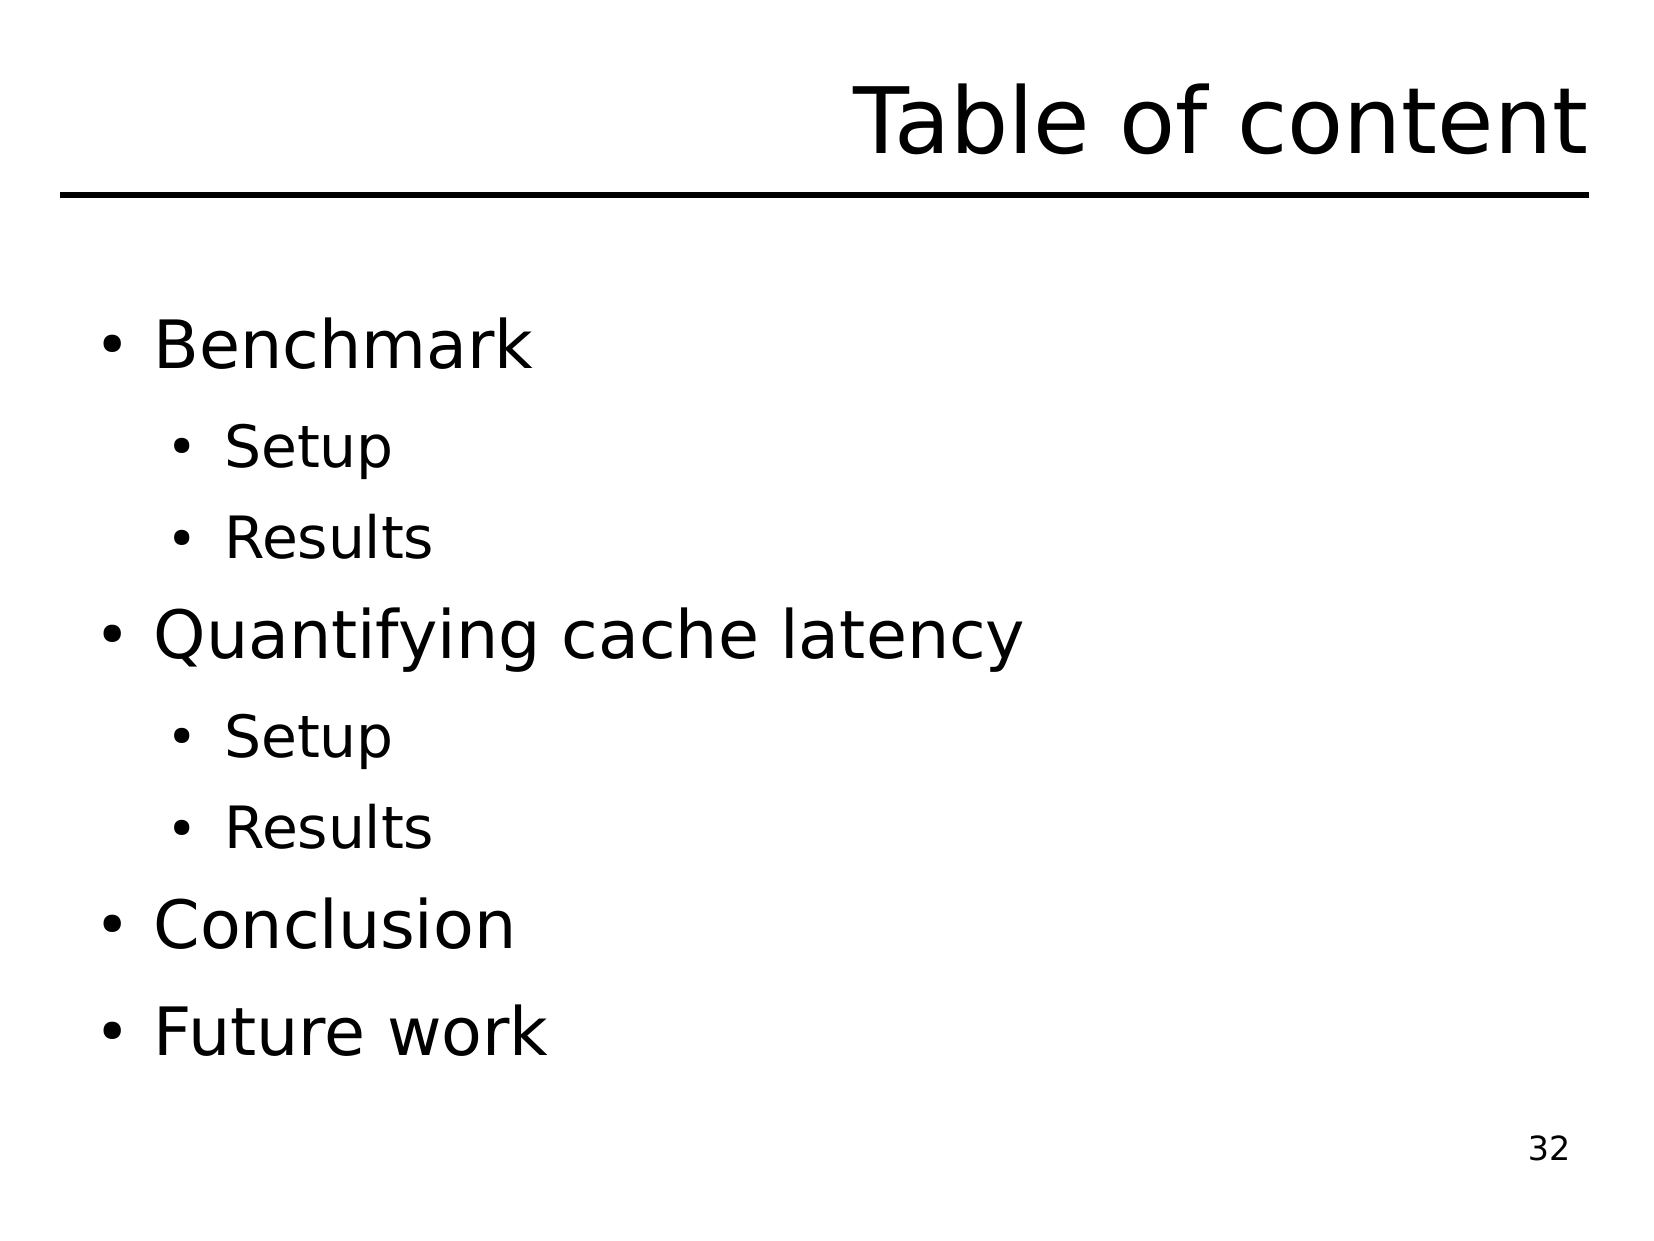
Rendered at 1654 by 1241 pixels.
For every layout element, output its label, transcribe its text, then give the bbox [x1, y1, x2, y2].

title Table of content [101, 17, 1590, 226]
list Benchmark Setup Results Quantifying cache latency Setup Results Conclusion Future work [82, 306, 1571, 1111]
